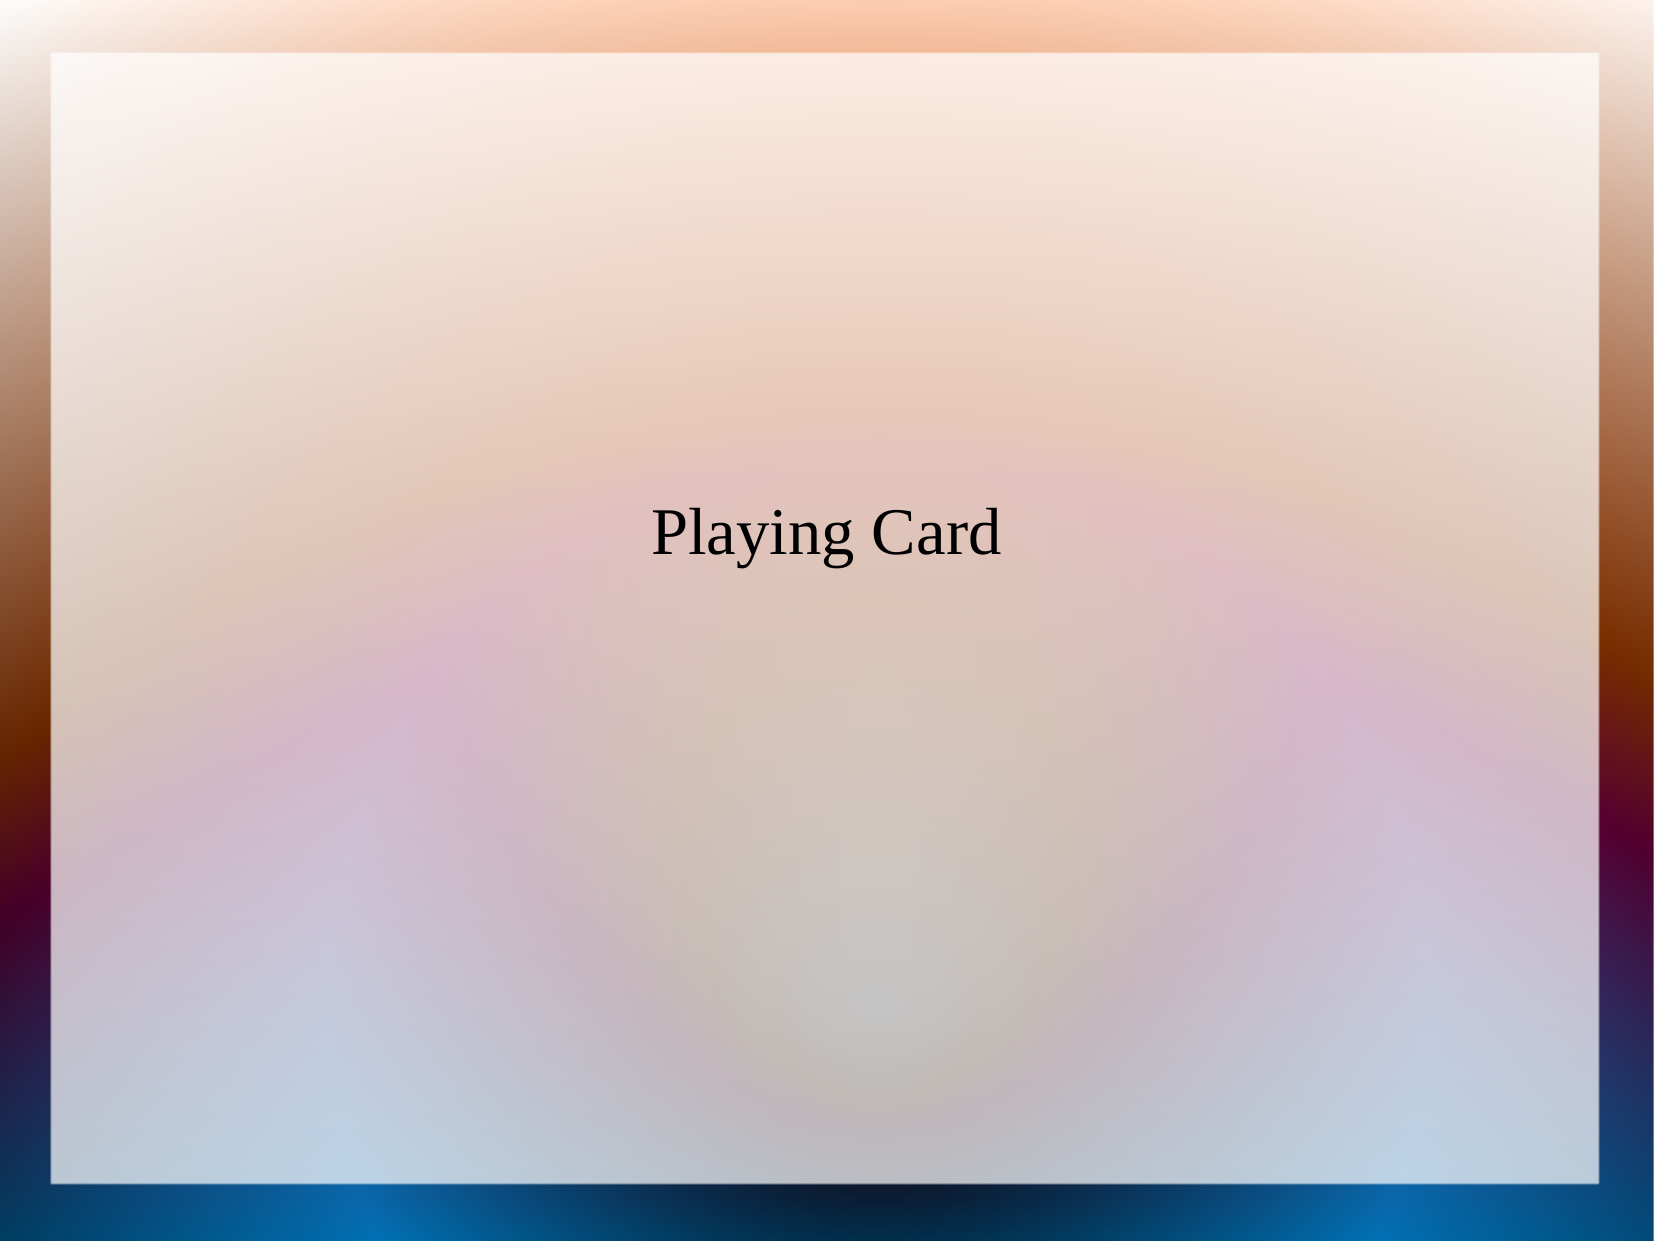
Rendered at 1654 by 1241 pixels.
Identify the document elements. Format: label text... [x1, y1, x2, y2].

picture [0, 0, 1654, 1241]
subtitle Playing Card [82, 55, 1571, 1010]
